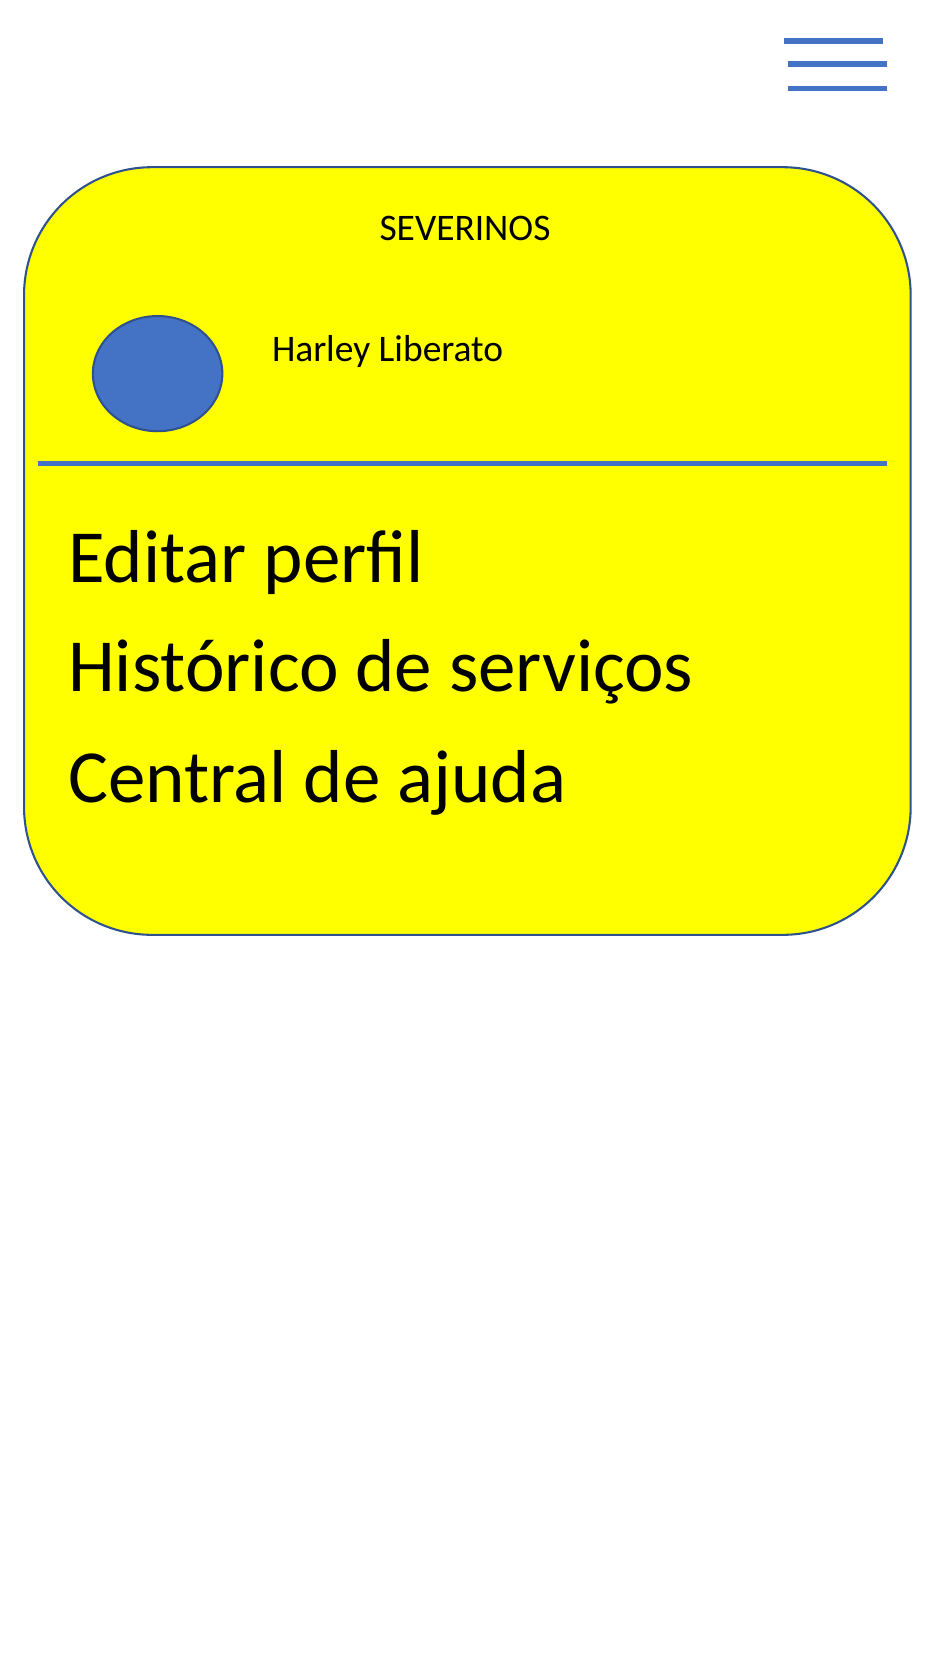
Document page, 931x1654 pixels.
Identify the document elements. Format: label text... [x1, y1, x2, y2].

text_box SEVERINOS [170, 195, 761, 257]
text_box [24, 167, 911, 935]
text_box Central de ajuda [53, 719, 761, 826]
text_box Harley Liberato [257, 316, 788, 377]
text_box Histórico de serviços [53, 609, 761, 716]
text_box Editar perfil [53, 499, 761, 606]
